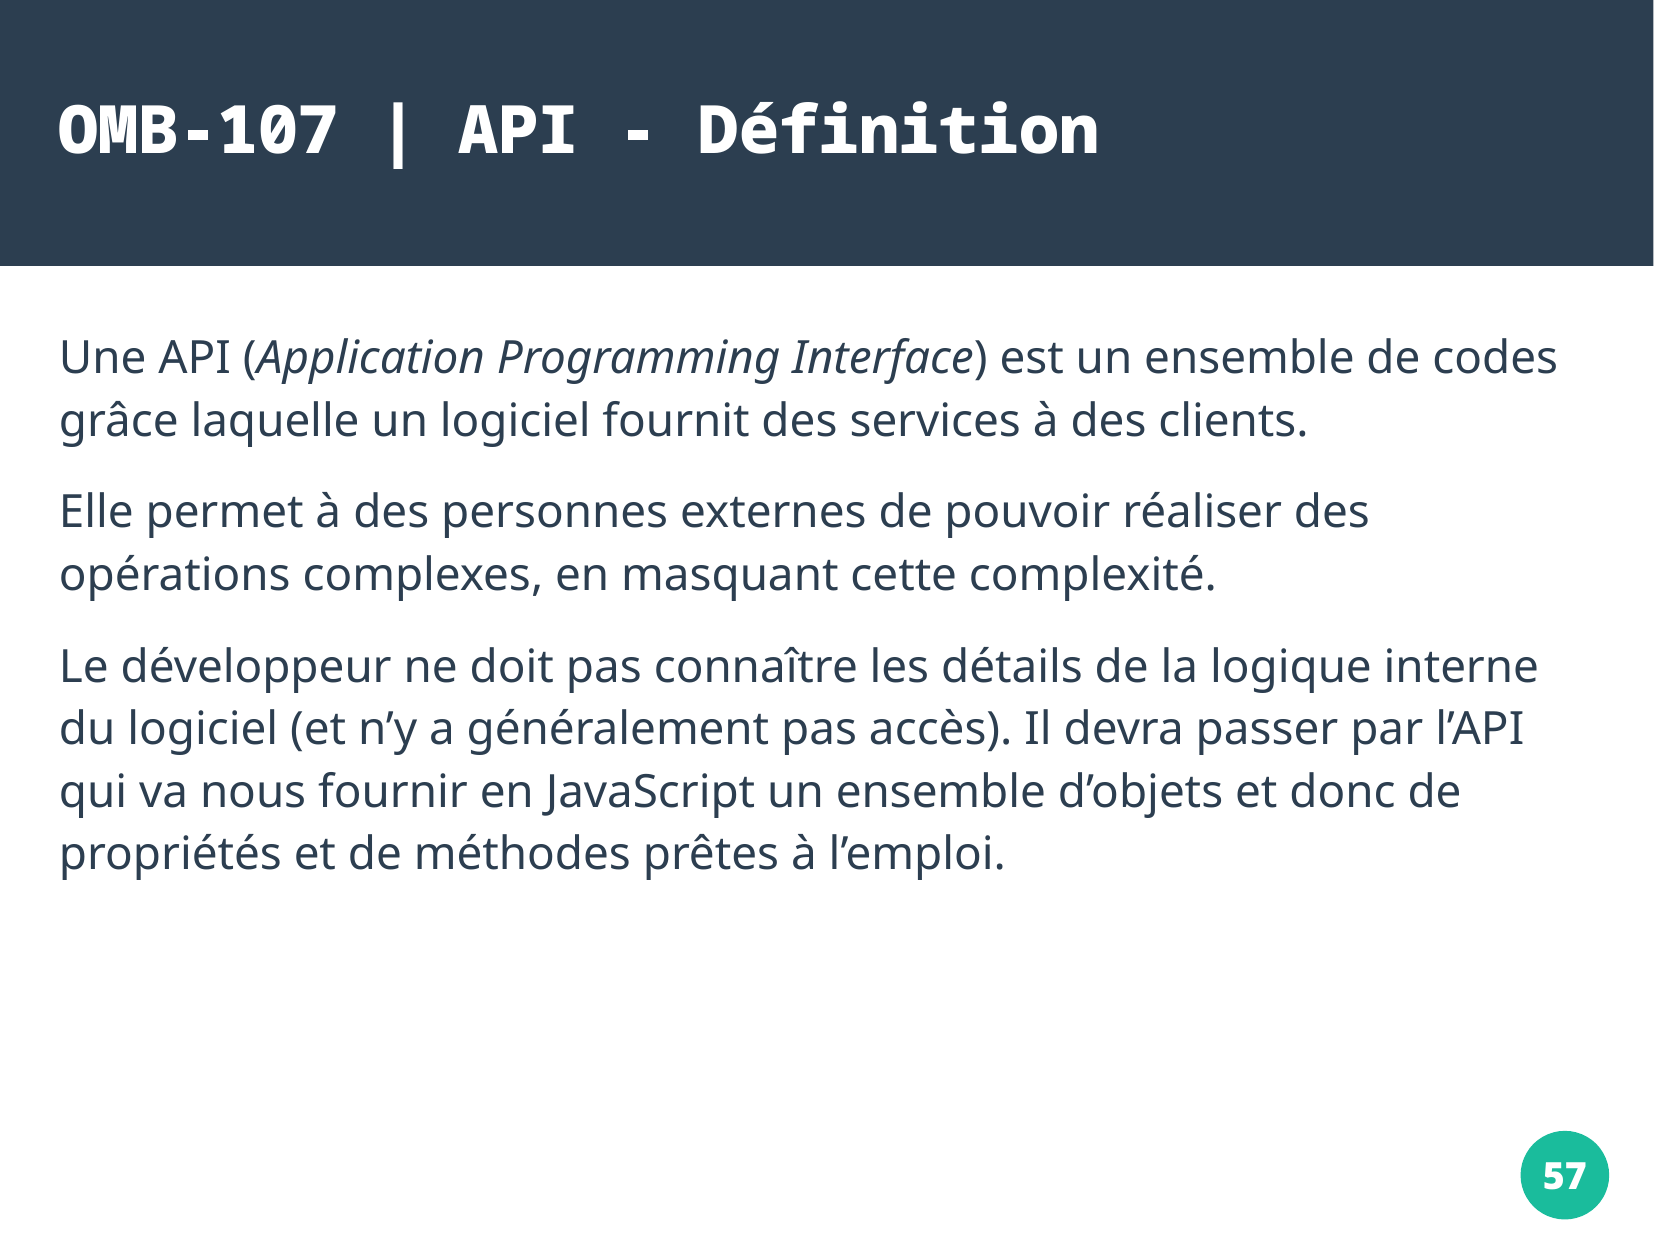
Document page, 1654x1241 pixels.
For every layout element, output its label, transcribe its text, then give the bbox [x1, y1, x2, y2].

list Une API (Application Programming Interface) est un ensemble de codes grâce laquelle un logiciel fournit des services à des clients. Elle permet à des personnes externes de pouvoir réaliser des opérations complexes, en masquant cette complexité. Le développeur ne doit pas connaître les détails de la logique interne du logiciel (et n’y a généralement pas accès). Il devra passer par l’API qui va nous fournir en JavaScript un ensemble d’objets et donc de propriétés et de méthodes prêtes à l’emploi. [58, 324, 1595, 1152]
title OMB-107 | API - Définition [58, 49, 1595, 207]
